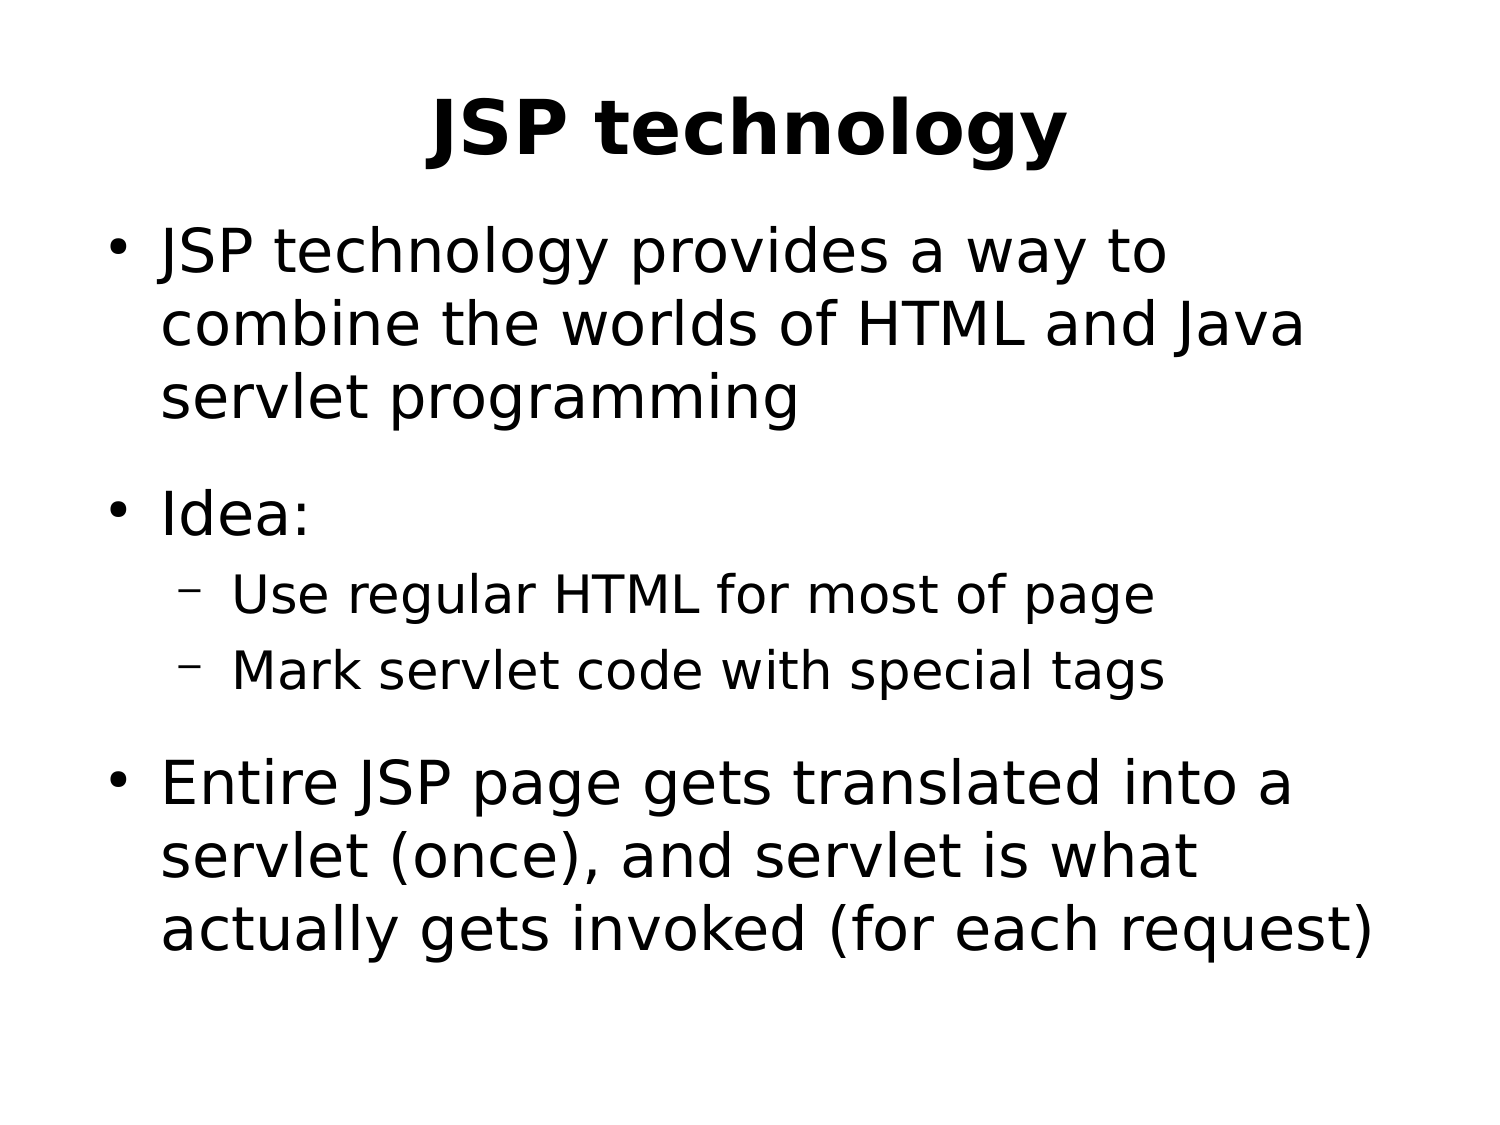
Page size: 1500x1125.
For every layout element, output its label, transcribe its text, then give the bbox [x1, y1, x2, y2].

list JSP technology provides a way to combine the worlds of HTML and Java servlet programming Idea: Use regular HTML for most of page Mark servlet code with special tags Entire JSP page gets translated into a servlet (once), and servlet is what actually gets invoked (for each request) [75, 204, 1395, 1075]
title JSP technology [75, 44, 1425, 177]
